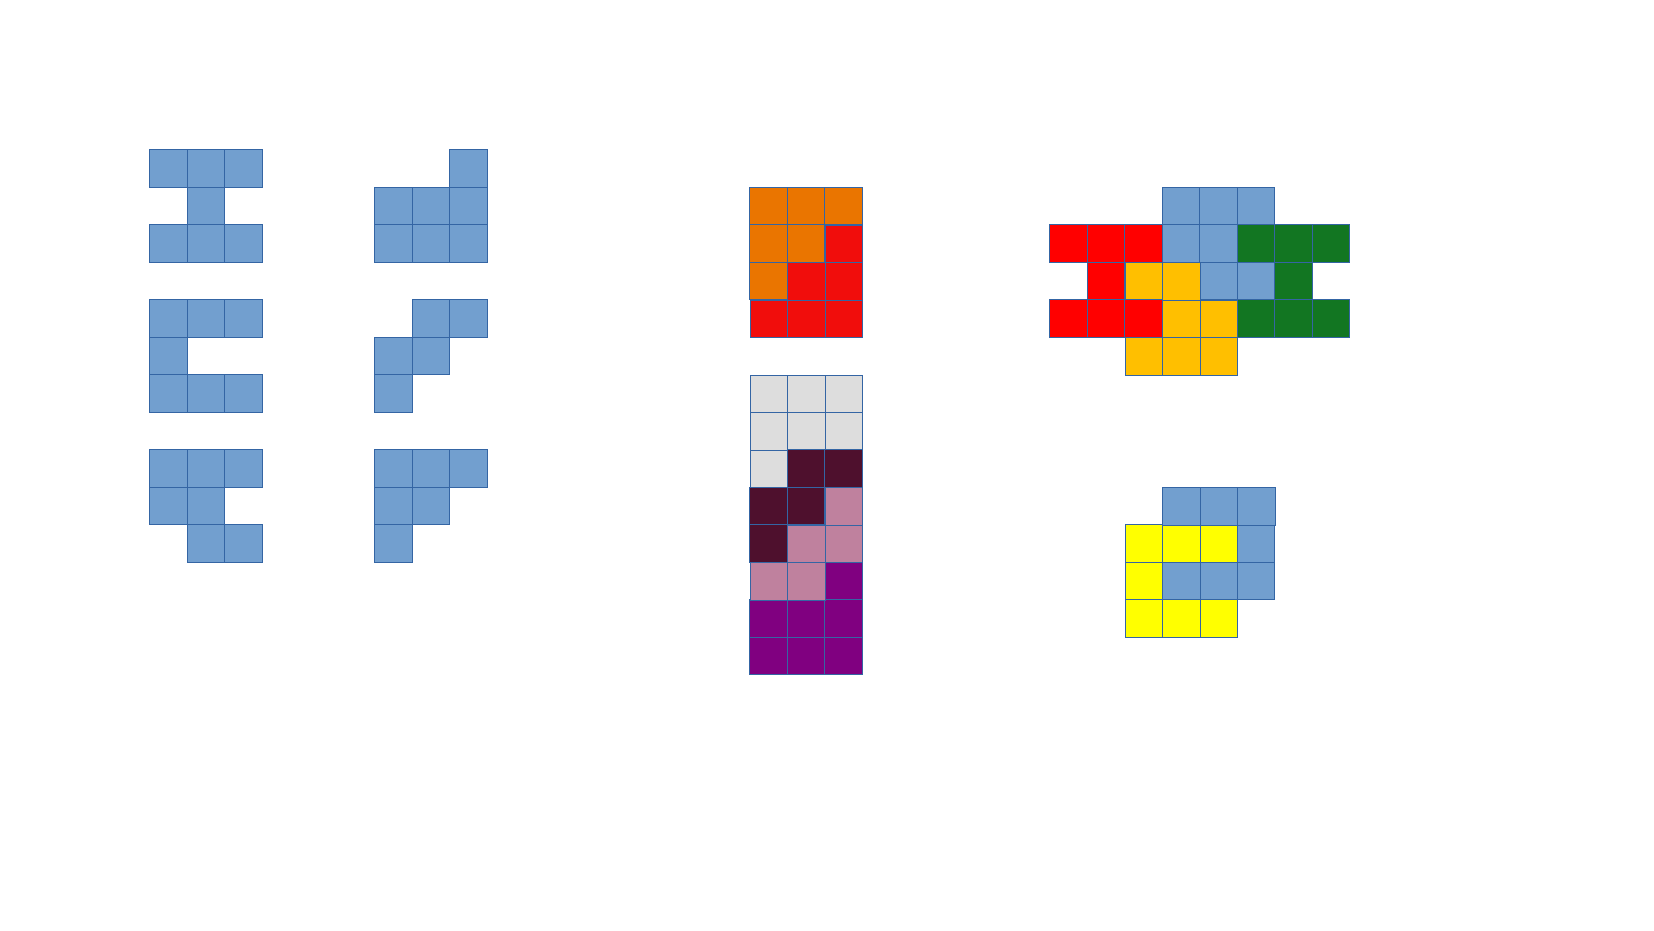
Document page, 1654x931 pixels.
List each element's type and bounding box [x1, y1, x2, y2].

text_box [1049, 187, 1350, 376]
text_box [374, 149, 488, 263]
text_box [749, 375, 863, 675]
text_box [749, 187, 863, 338]
text_box [1125, 487, 1276, 638]
text_box [149, 149, 263, 263]
text_box [149, 299, 263, 413]
text_box [374, 449, 488, 563]
text_box [149, 449, 263, 563]
text_box [374, 299, 488, 413]
